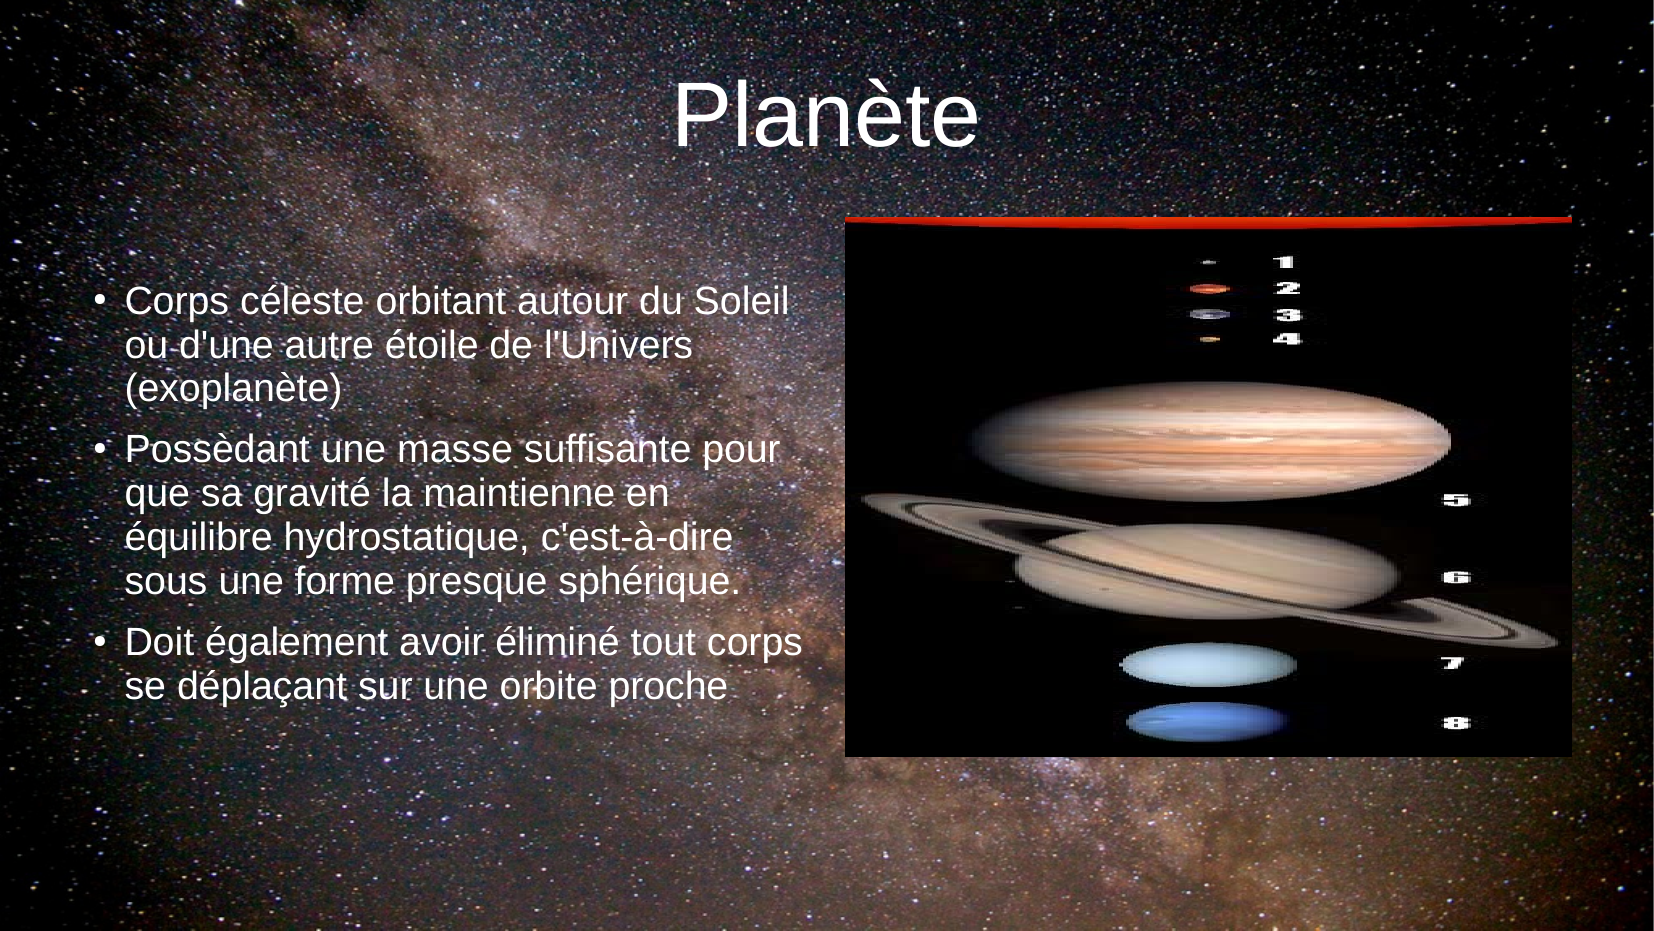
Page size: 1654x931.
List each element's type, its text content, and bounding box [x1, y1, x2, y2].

title Planète [82, 37, 1571, 193]
picture [0, 0, 1654, 931]
list Corps céleste orbitant autour du Soleil ou d'une autre étoile de l'Univers (exoplanète) Possèdant une masse suffisante pour que sa gravité la maintienne en équilibre hydrostatique, c'est-à-dire sous une forme presque sphérique. Doit également avoir éliminé tout corps se déplaçant sur une orbite proche [82, 217, 809, 758]
